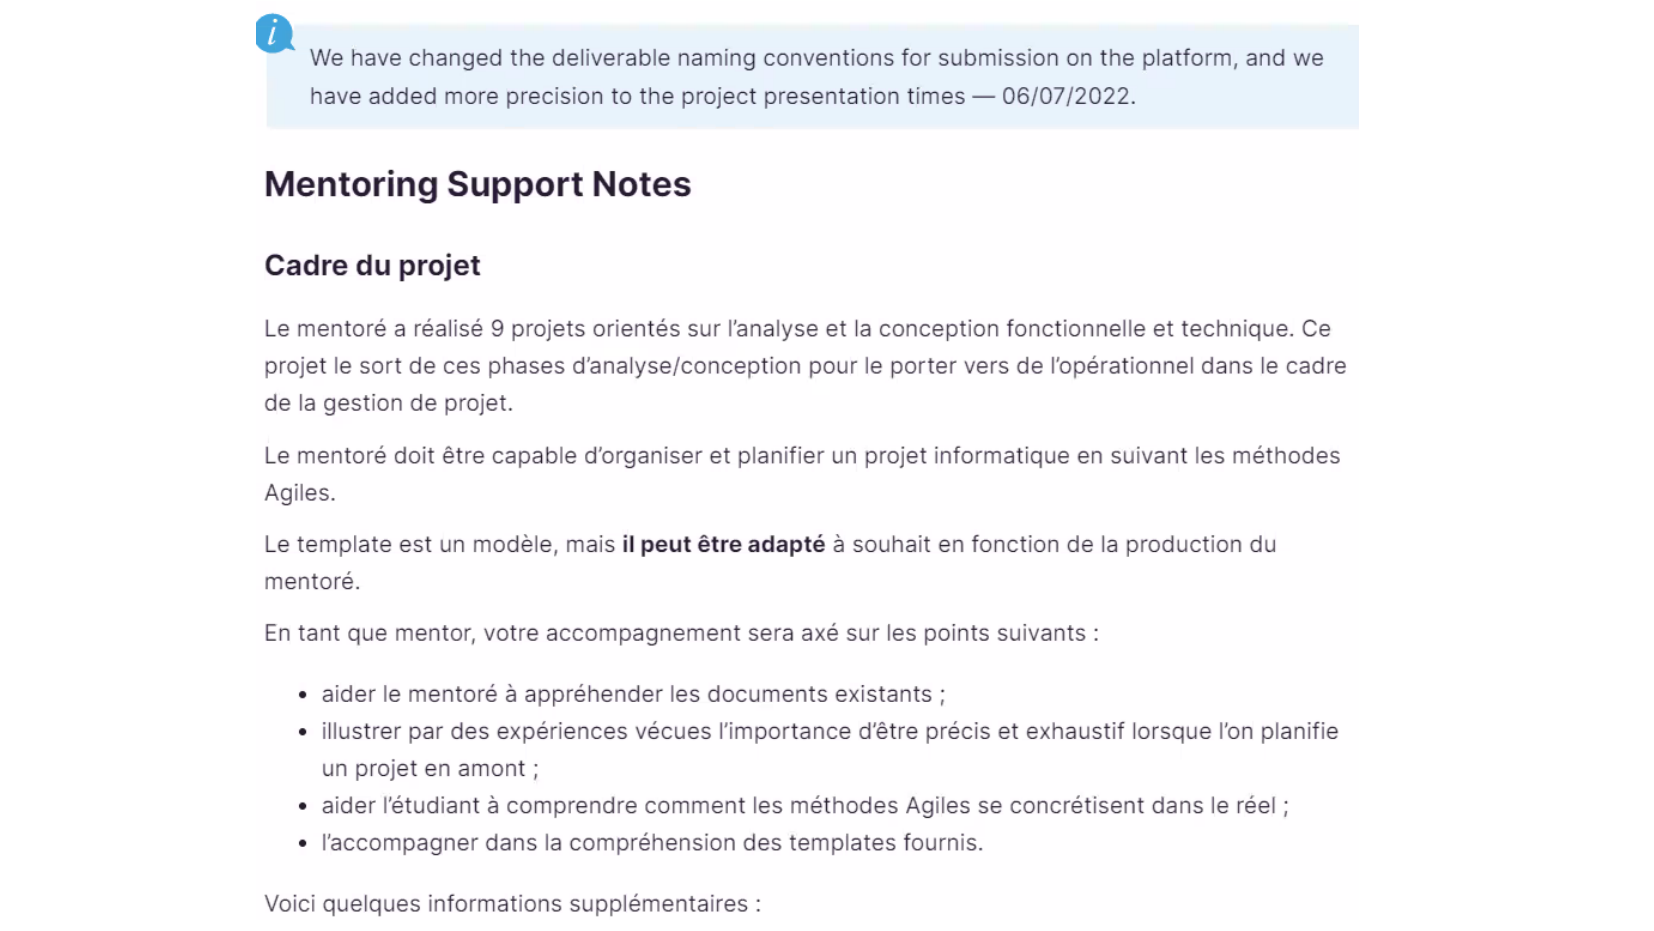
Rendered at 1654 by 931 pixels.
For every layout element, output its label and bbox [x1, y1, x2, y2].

picture [256, 1, 1359, 920]
